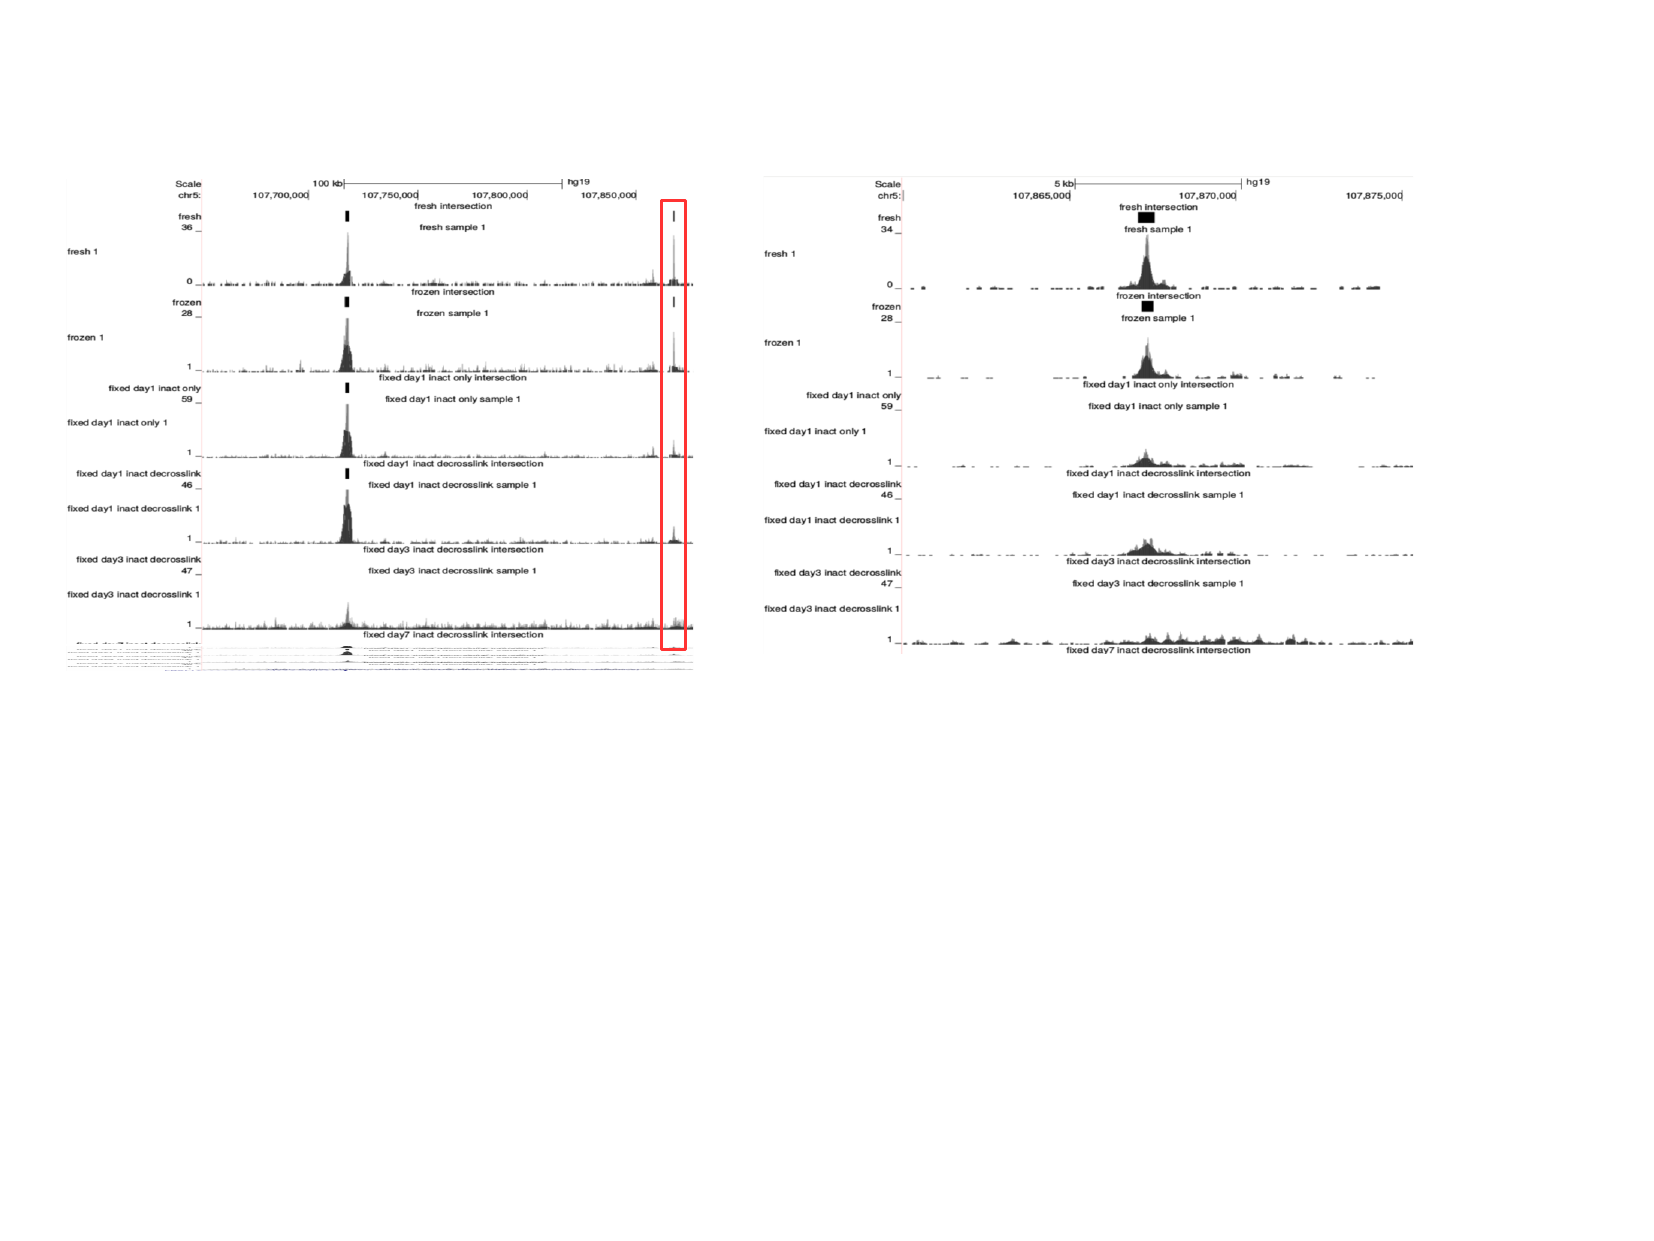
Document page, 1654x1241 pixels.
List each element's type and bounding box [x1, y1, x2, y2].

picture [66, 179, 694, 644]
picture [763, 176, 1414, 654]
picture [663, 202, 684, 644]
picture [66, 646, 694, 672]
